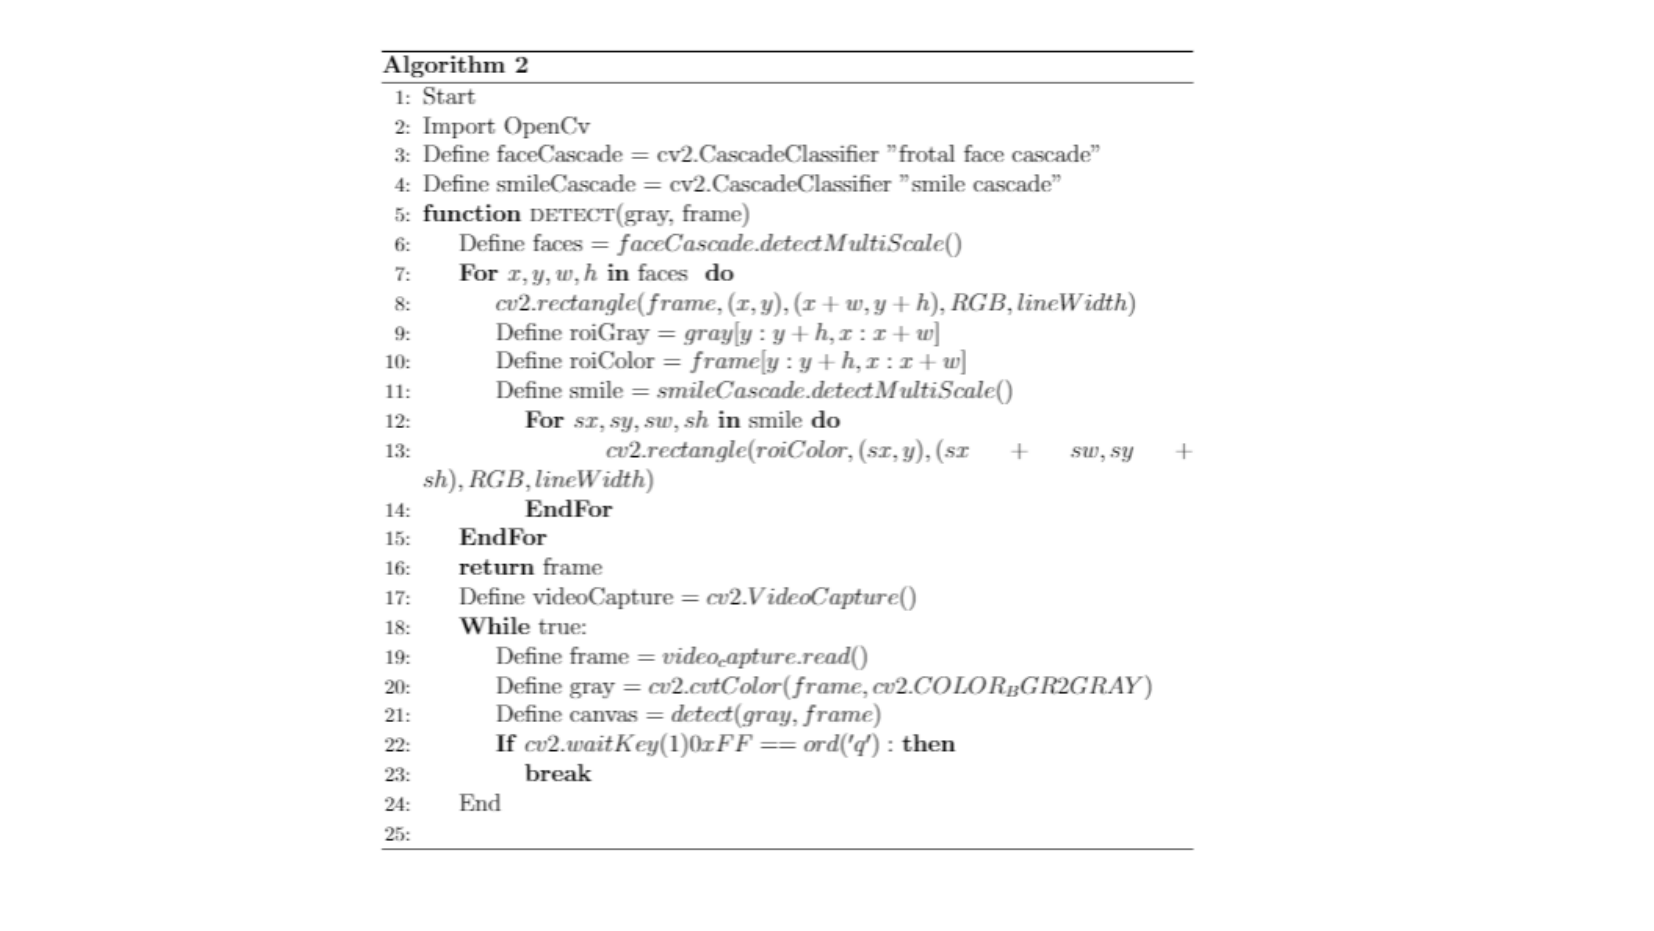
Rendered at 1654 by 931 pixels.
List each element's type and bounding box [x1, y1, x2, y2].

picture [357, 37, 1276, 869]
